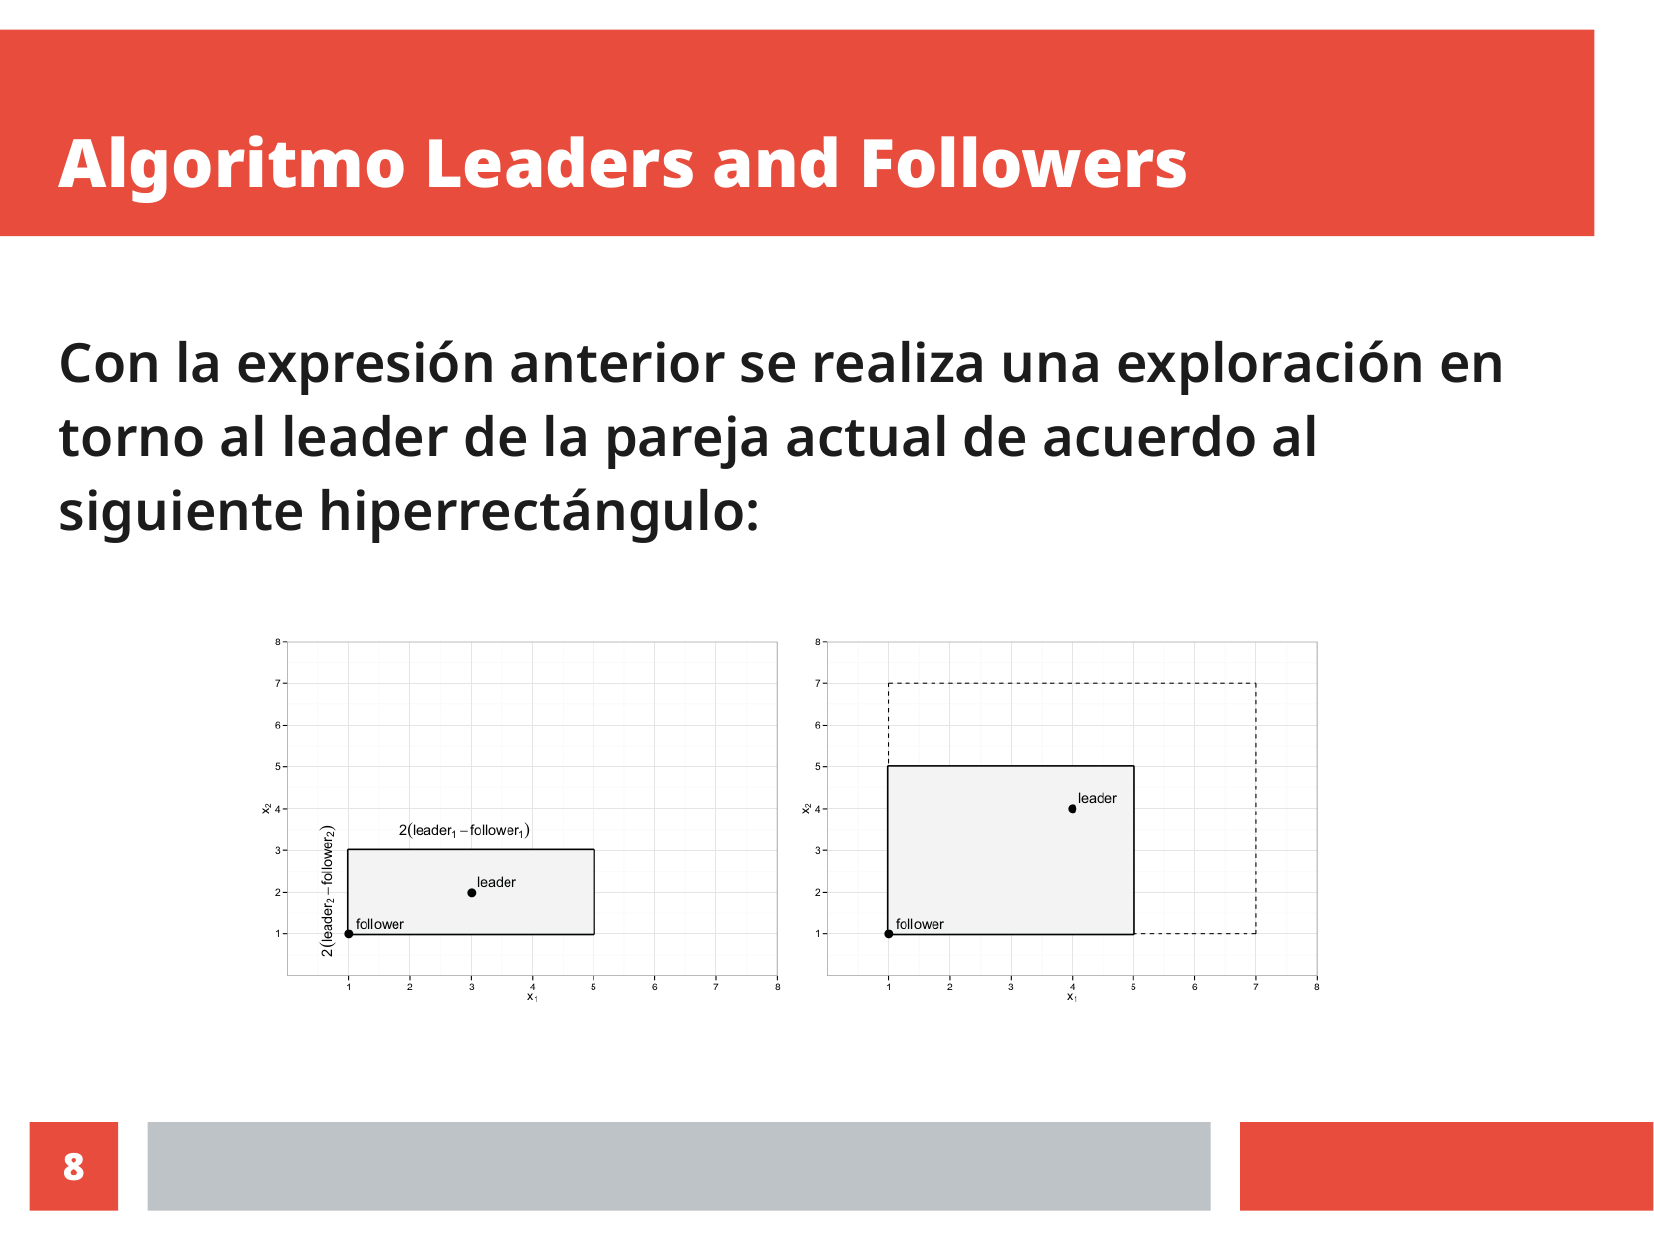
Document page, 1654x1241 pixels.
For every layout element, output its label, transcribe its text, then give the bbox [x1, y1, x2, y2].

title Algoritmo Leaders and Followers [59, 59, 1595, 207]
list Con la expresión anterior se realiza una exploración en torno al leader de la pareja actual de acuerdo al siguiente hiperrectángulo: [59, 324, 1565, 579]
picture [225, 585, 1359, 1016]
